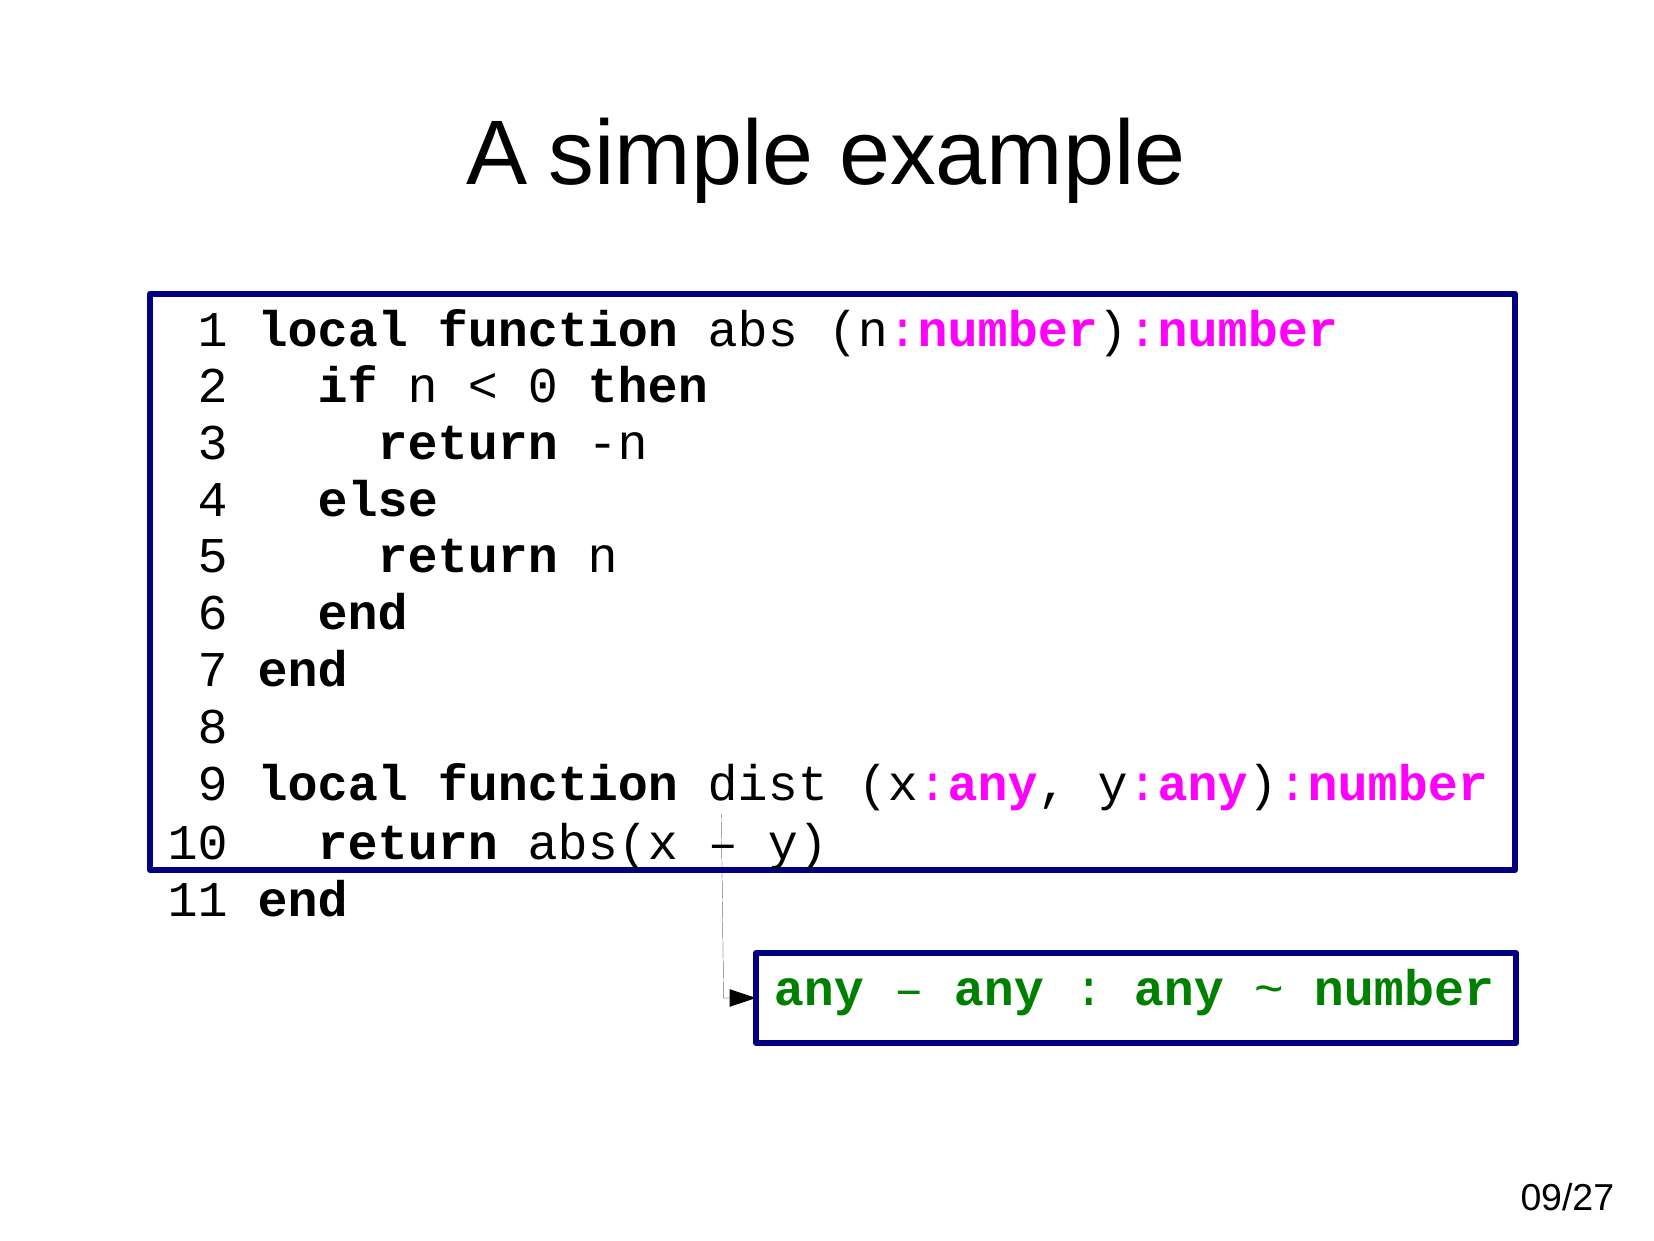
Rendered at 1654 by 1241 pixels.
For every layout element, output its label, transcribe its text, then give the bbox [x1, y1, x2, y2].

title A simple example [82, 49, 1571, 257]
text_box 09/27 [1495, 1168, 1630, 1239]
text_box any – any : any ~ number [756, 953, 1517, 1044]
text_box 1 local function abs (n:number):number 2 if n < 0 then 3 return -n 4 else 5 return n 6 end 7 end 8 9 local function dist (x:any, y:any):number 10 return abs(x – y) 11 end [150, 293, 1516, 871]
